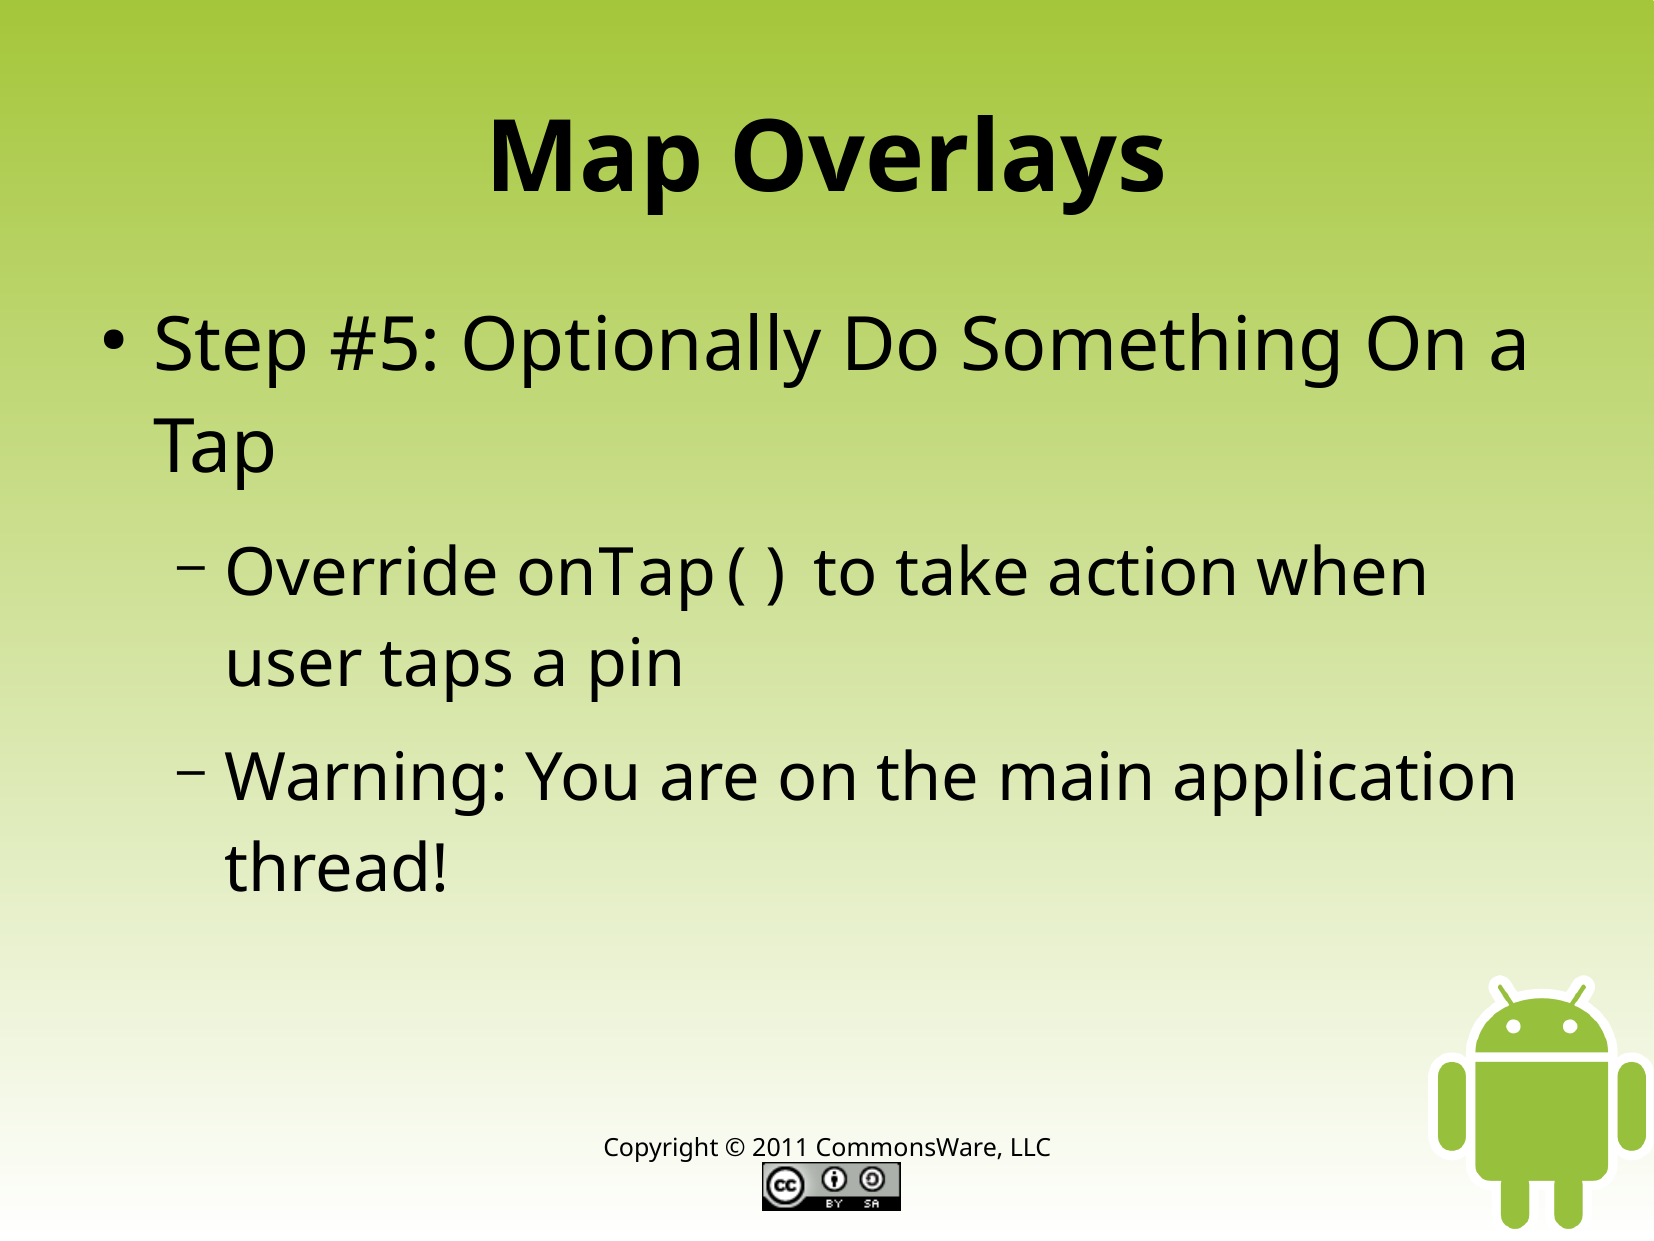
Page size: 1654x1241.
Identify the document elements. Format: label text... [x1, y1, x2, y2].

list Step #5: Optionally Do Something On a Tap Override onTap() to take action when user taps a pin Warning: You are on the main application thread! [82, 290, 1571, 1094]
title Map Overlays [82, 49, 1571, 257]
picture [762, 1162, 901, 1211]
picture [1428, 975, 1654, 1238]
